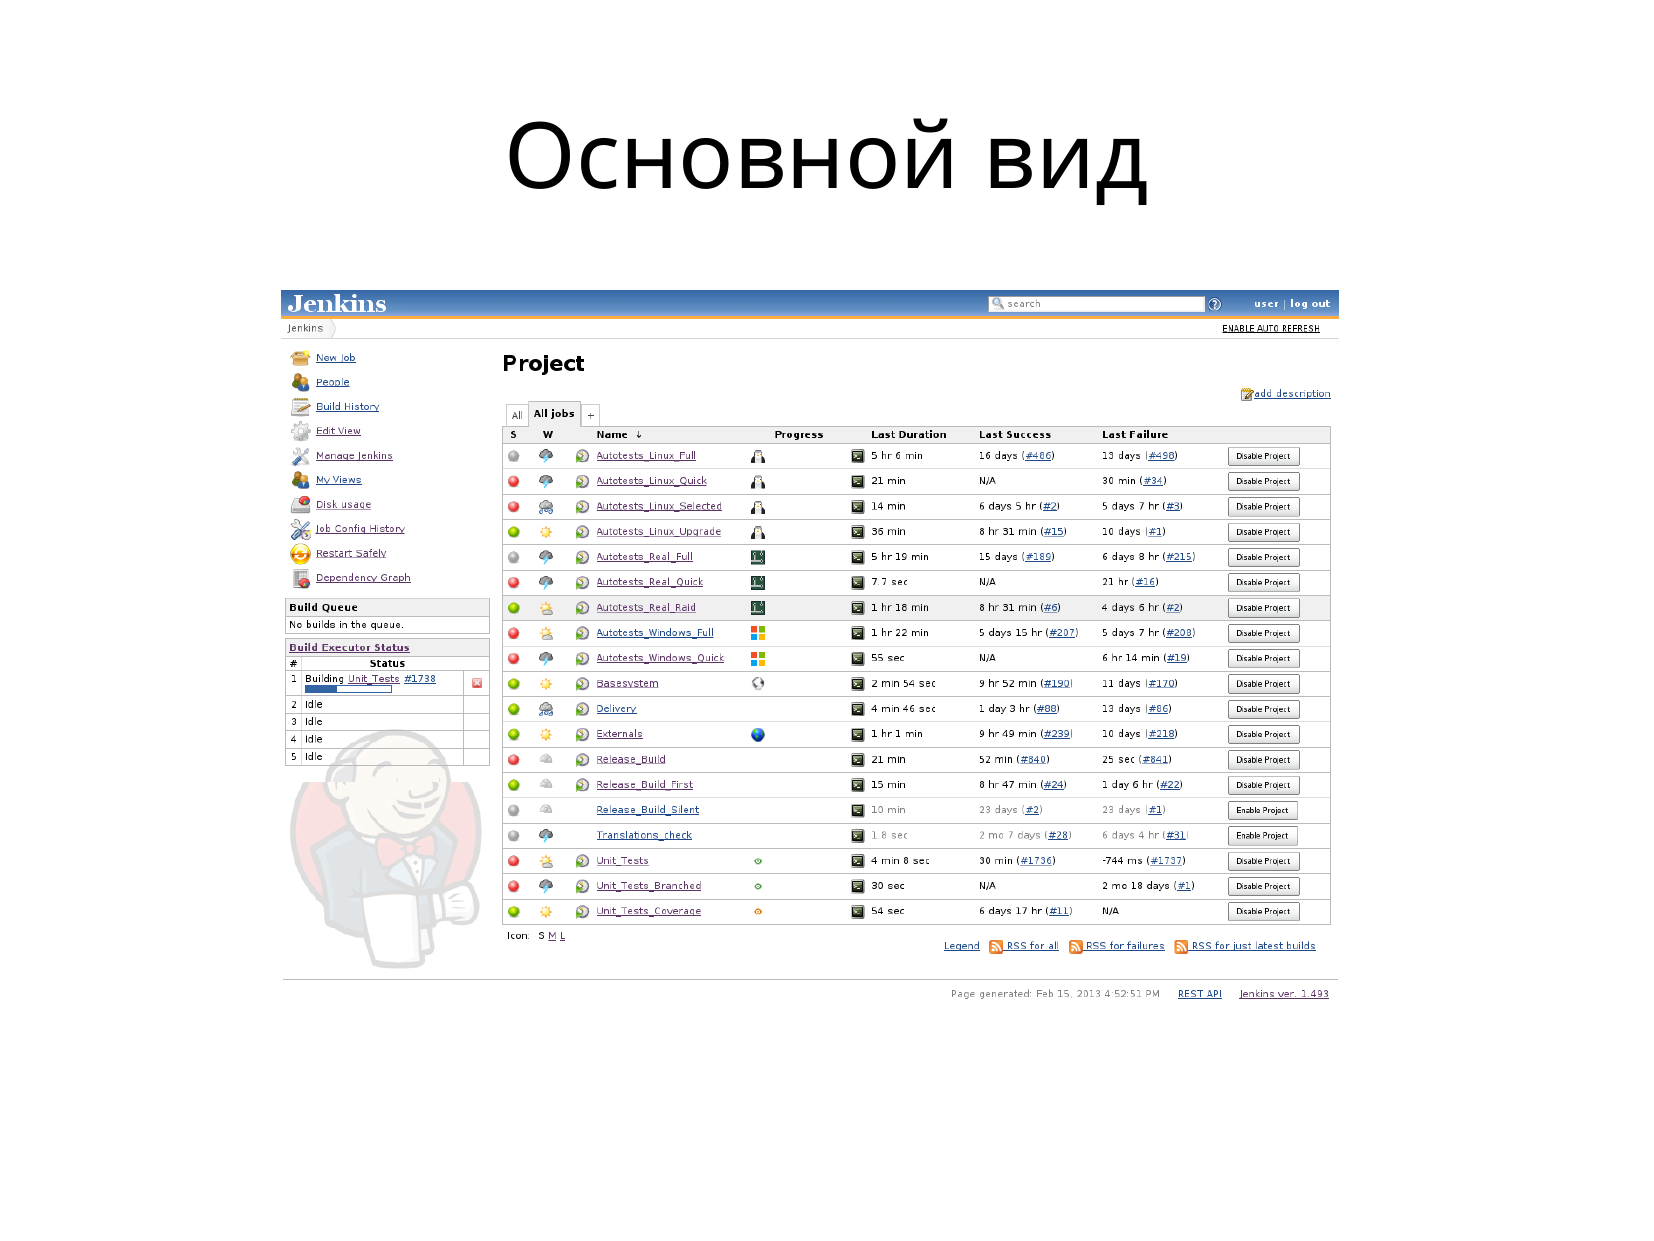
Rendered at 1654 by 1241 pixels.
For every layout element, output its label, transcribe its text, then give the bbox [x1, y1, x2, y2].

picture [281, 290, 1339, 1010]
title Основной вид [82, 49, 1571, 257]
